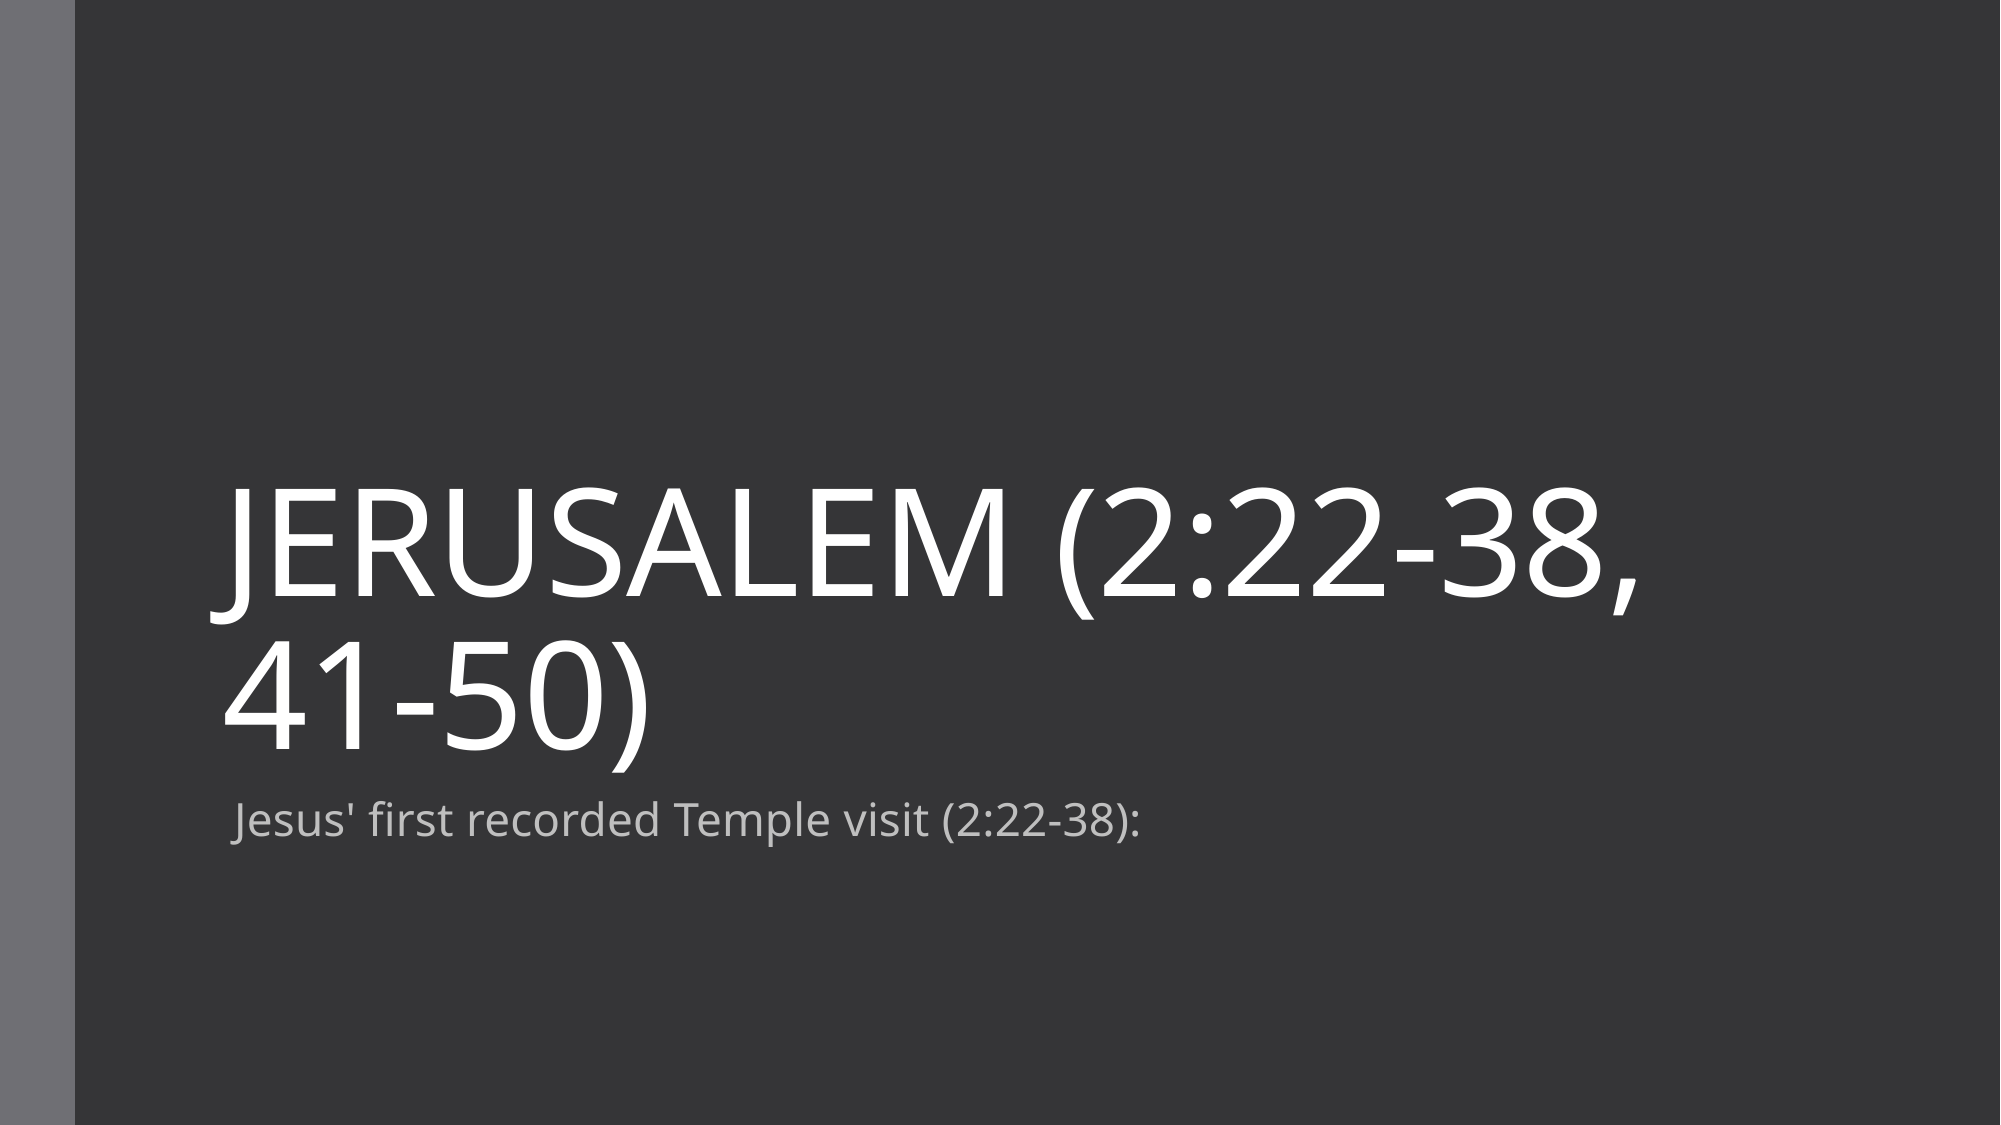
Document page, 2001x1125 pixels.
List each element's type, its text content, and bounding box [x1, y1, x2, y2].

subtitle Jesus' first recorded Temple visit (2:22-38): [206, 787, 1752, 1066]
title JERUSALEM (2:22-38, 41-50) [206, 124, 1752, 787]
